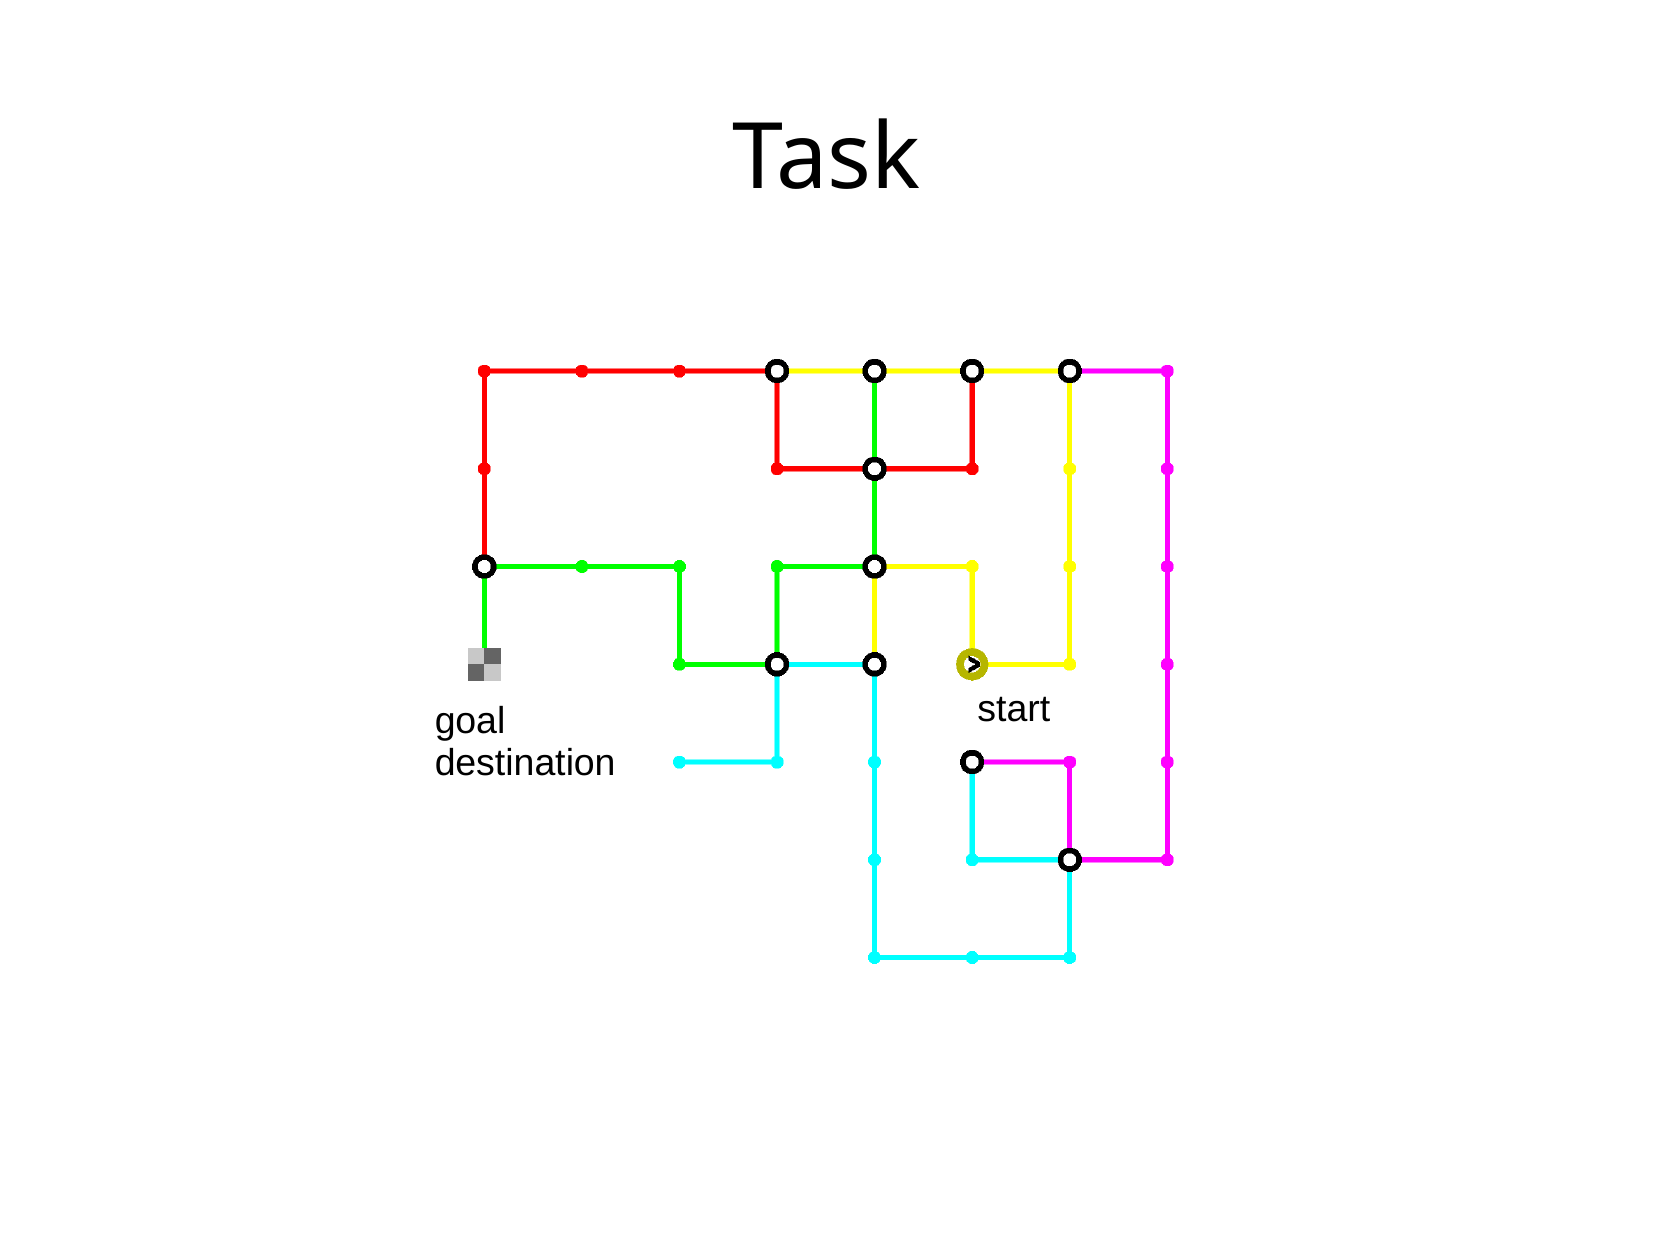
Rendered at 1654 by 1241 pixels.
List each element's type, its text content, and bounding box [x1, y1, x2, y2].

text_box goal destination [420, 692, 632, 792]
picture [420, 339, 1231, 989]
text_box start [962, 680, 1076, 780]
title Task [82, 49, 1571, 257]
